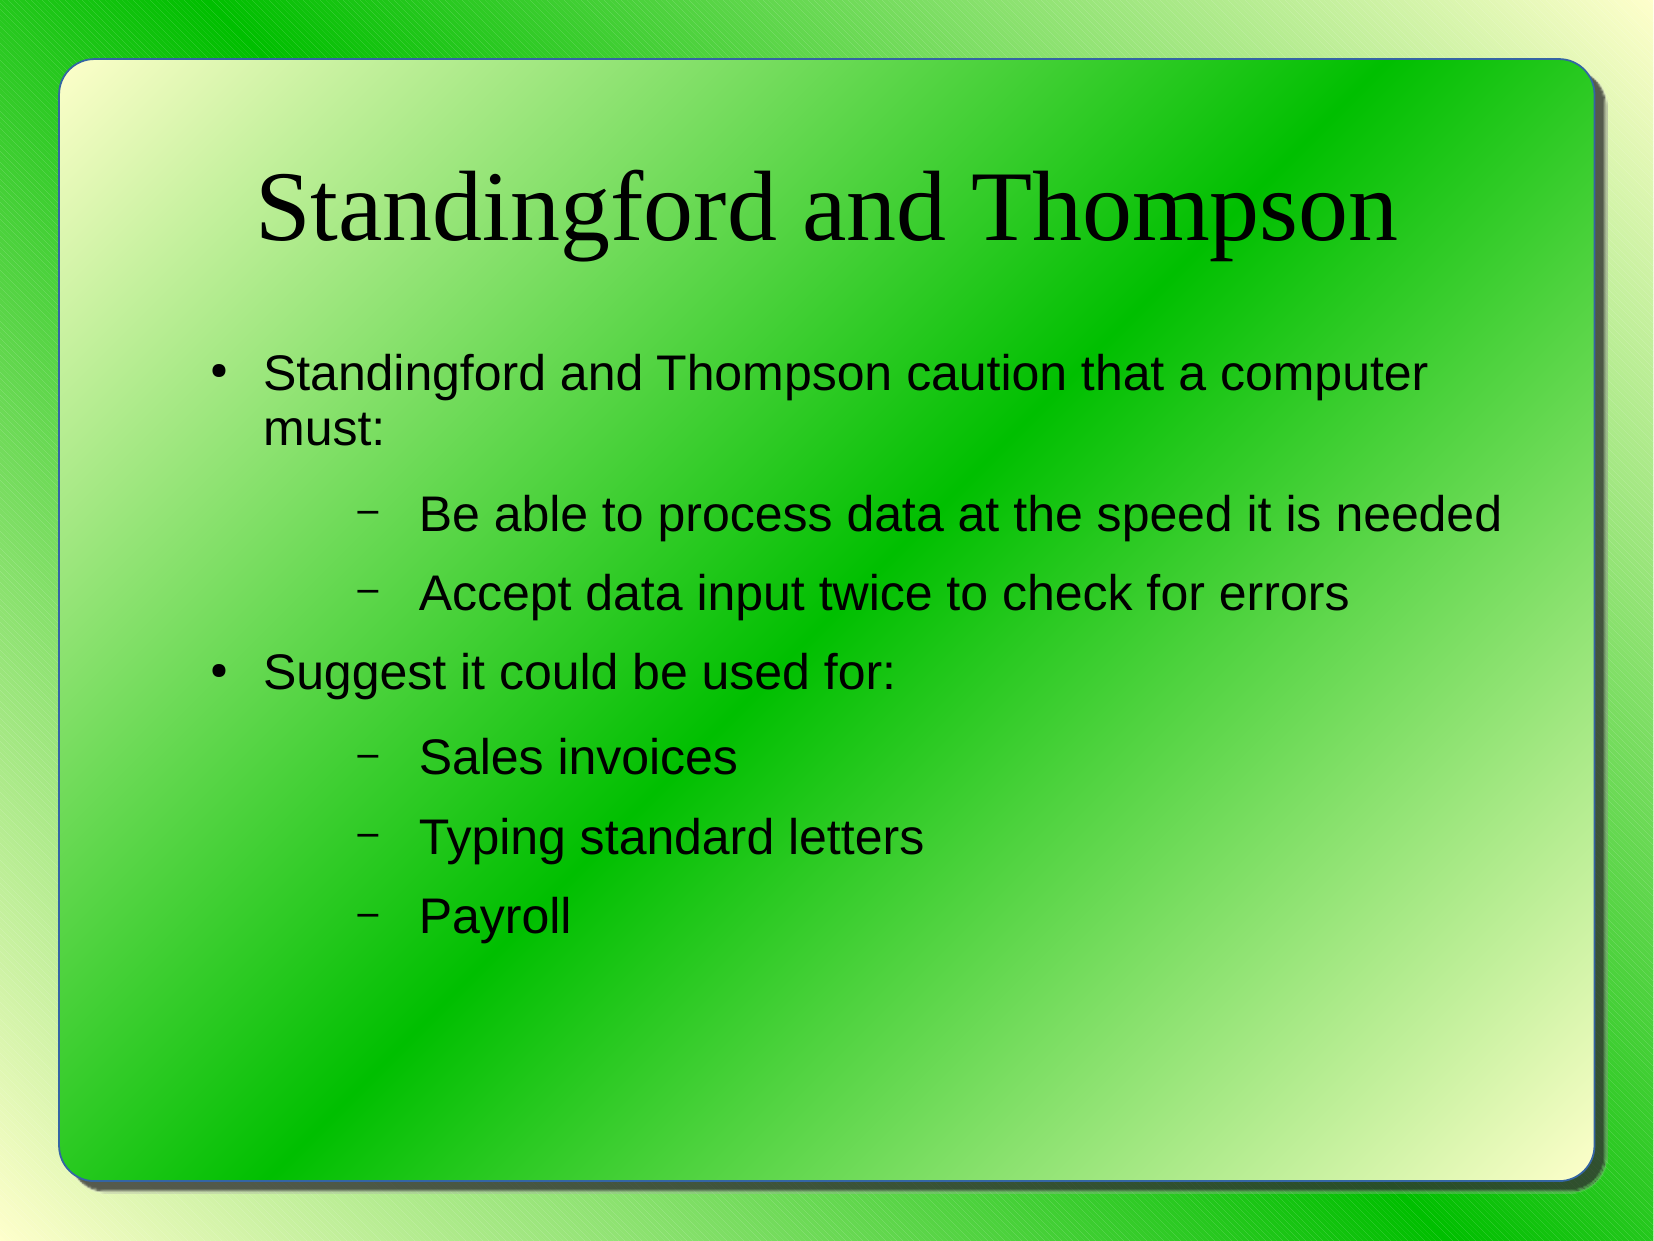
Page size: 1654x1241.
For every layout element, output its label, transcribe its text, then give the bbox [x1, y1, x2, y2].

list Standingford and Thompson caution that a computer must: Be able to process data at the speed it is needed Accept data input twice to check for errors Suggest it could be used for: Sales invoices Typing standard letters Payroll [121, 344, 1534, 1127]
title Standingford and Thompson [121, 102, 1534, 310]
